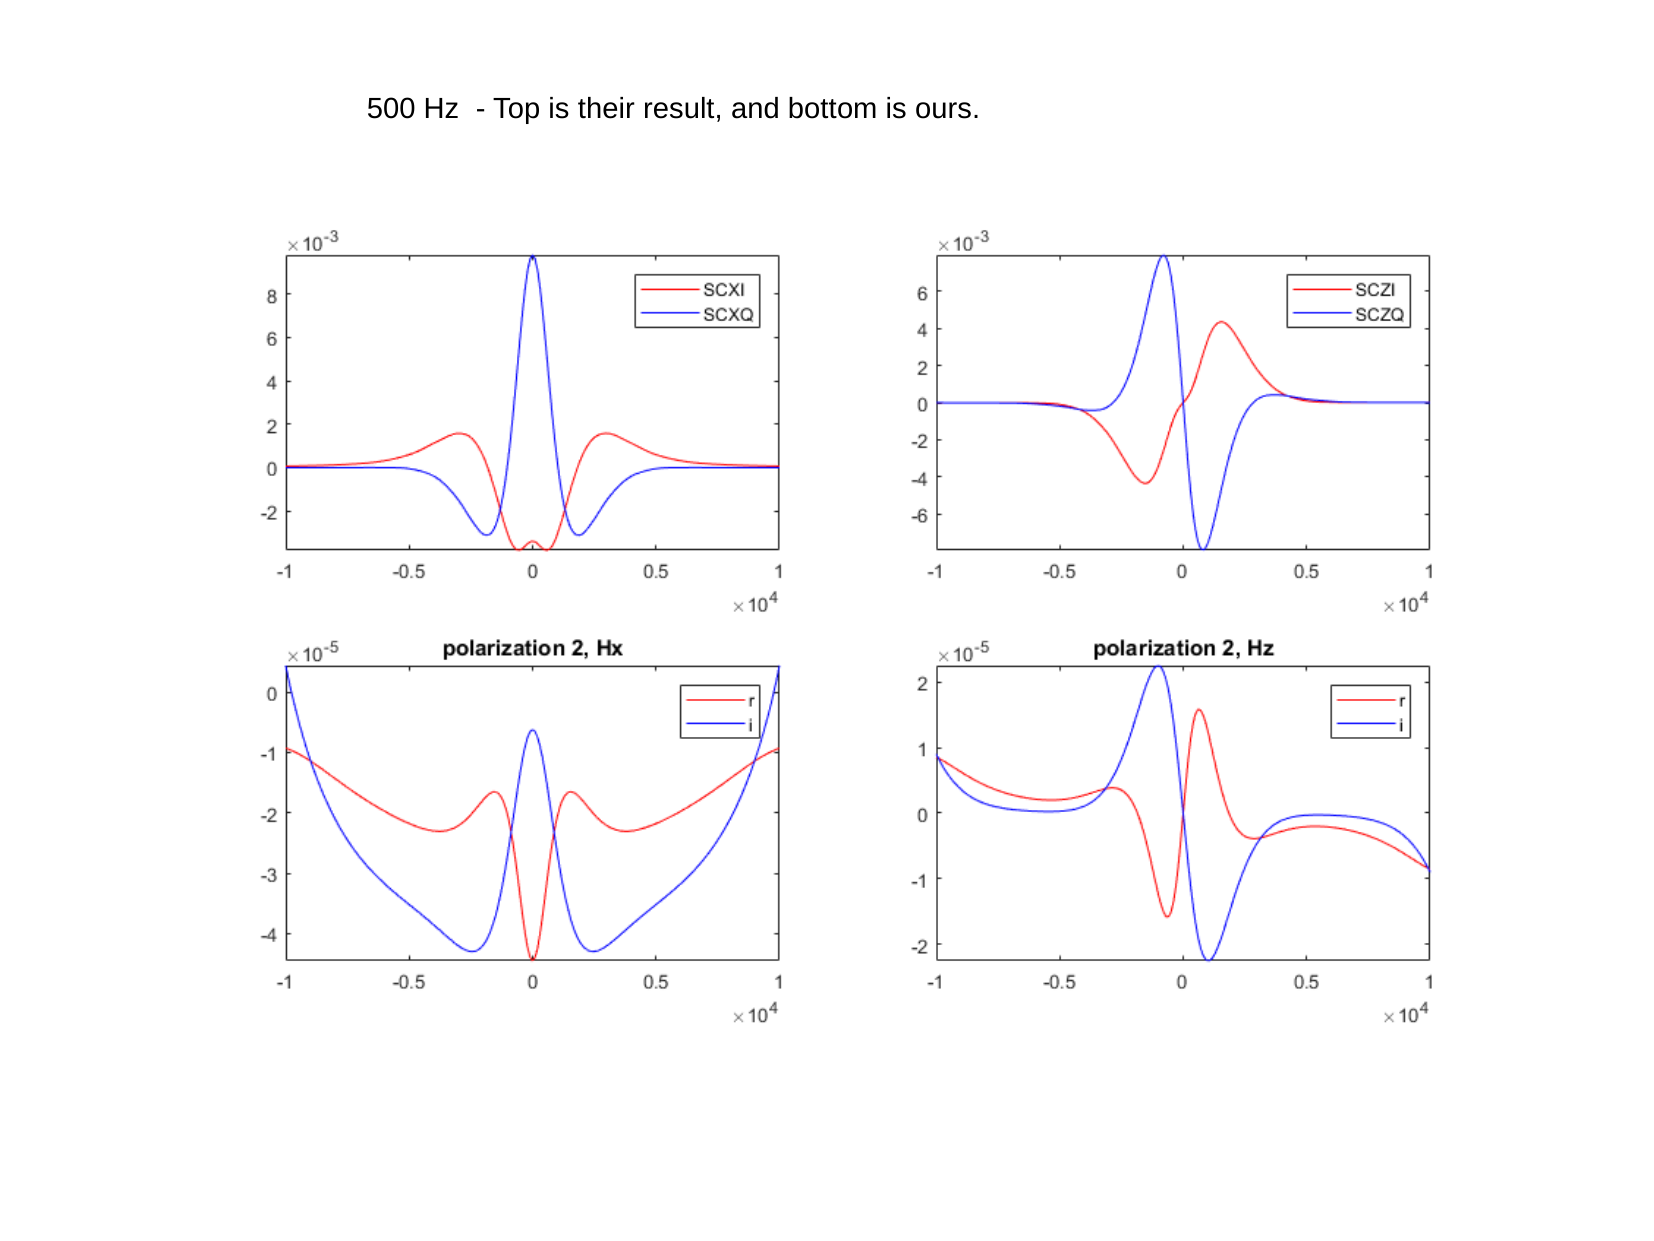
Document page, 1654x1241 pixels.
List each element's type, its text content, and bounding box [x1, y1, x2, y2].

text_box 500 Hz - Top is their result, and bottom is ours. [352, 84, 1005, 132]
picture [94, 191, 1571, 1056]
